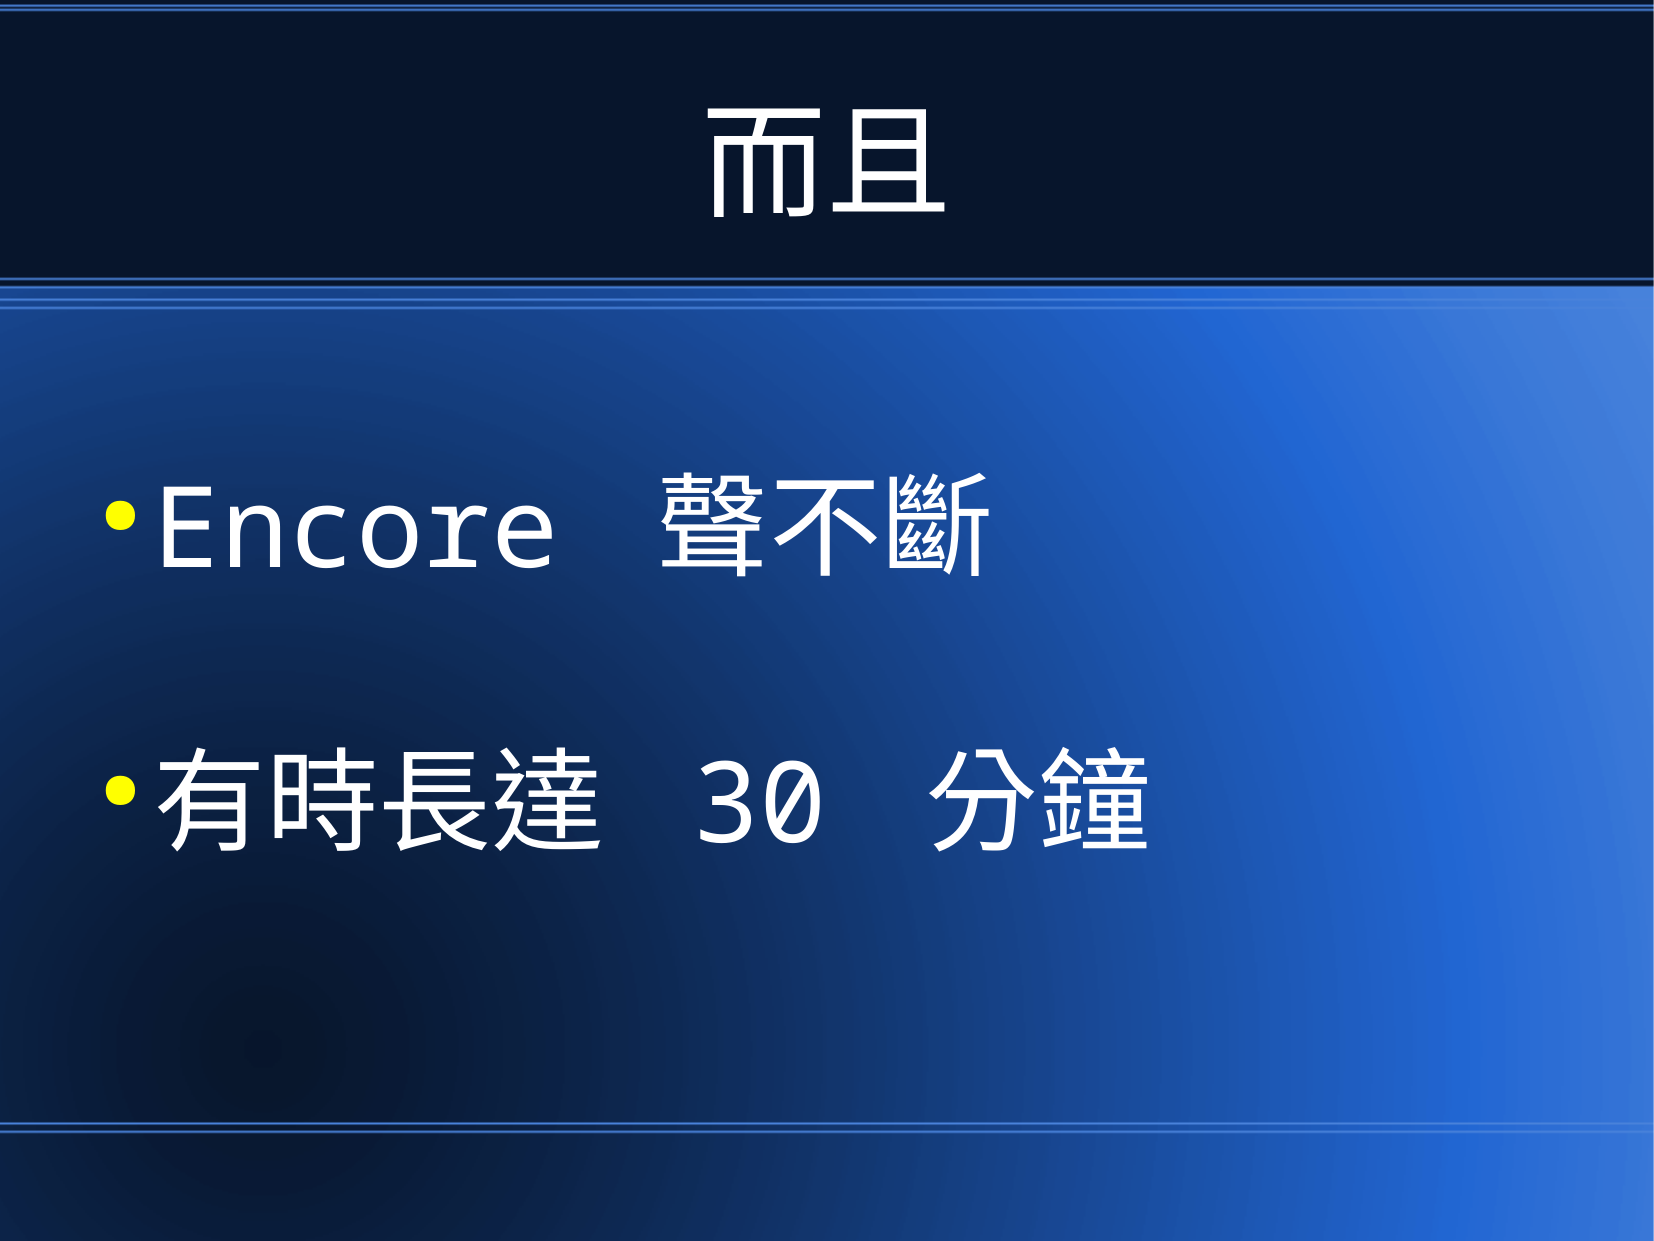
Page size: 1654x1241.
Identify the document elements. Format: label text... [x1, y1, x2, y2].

picture [0, 0, 1654, 1241]
title 而且 [82, 49, 1571, 257]
list Encore 聲不斷 有時長達 30 分鐘 [82, 355, 1571, 1241]
